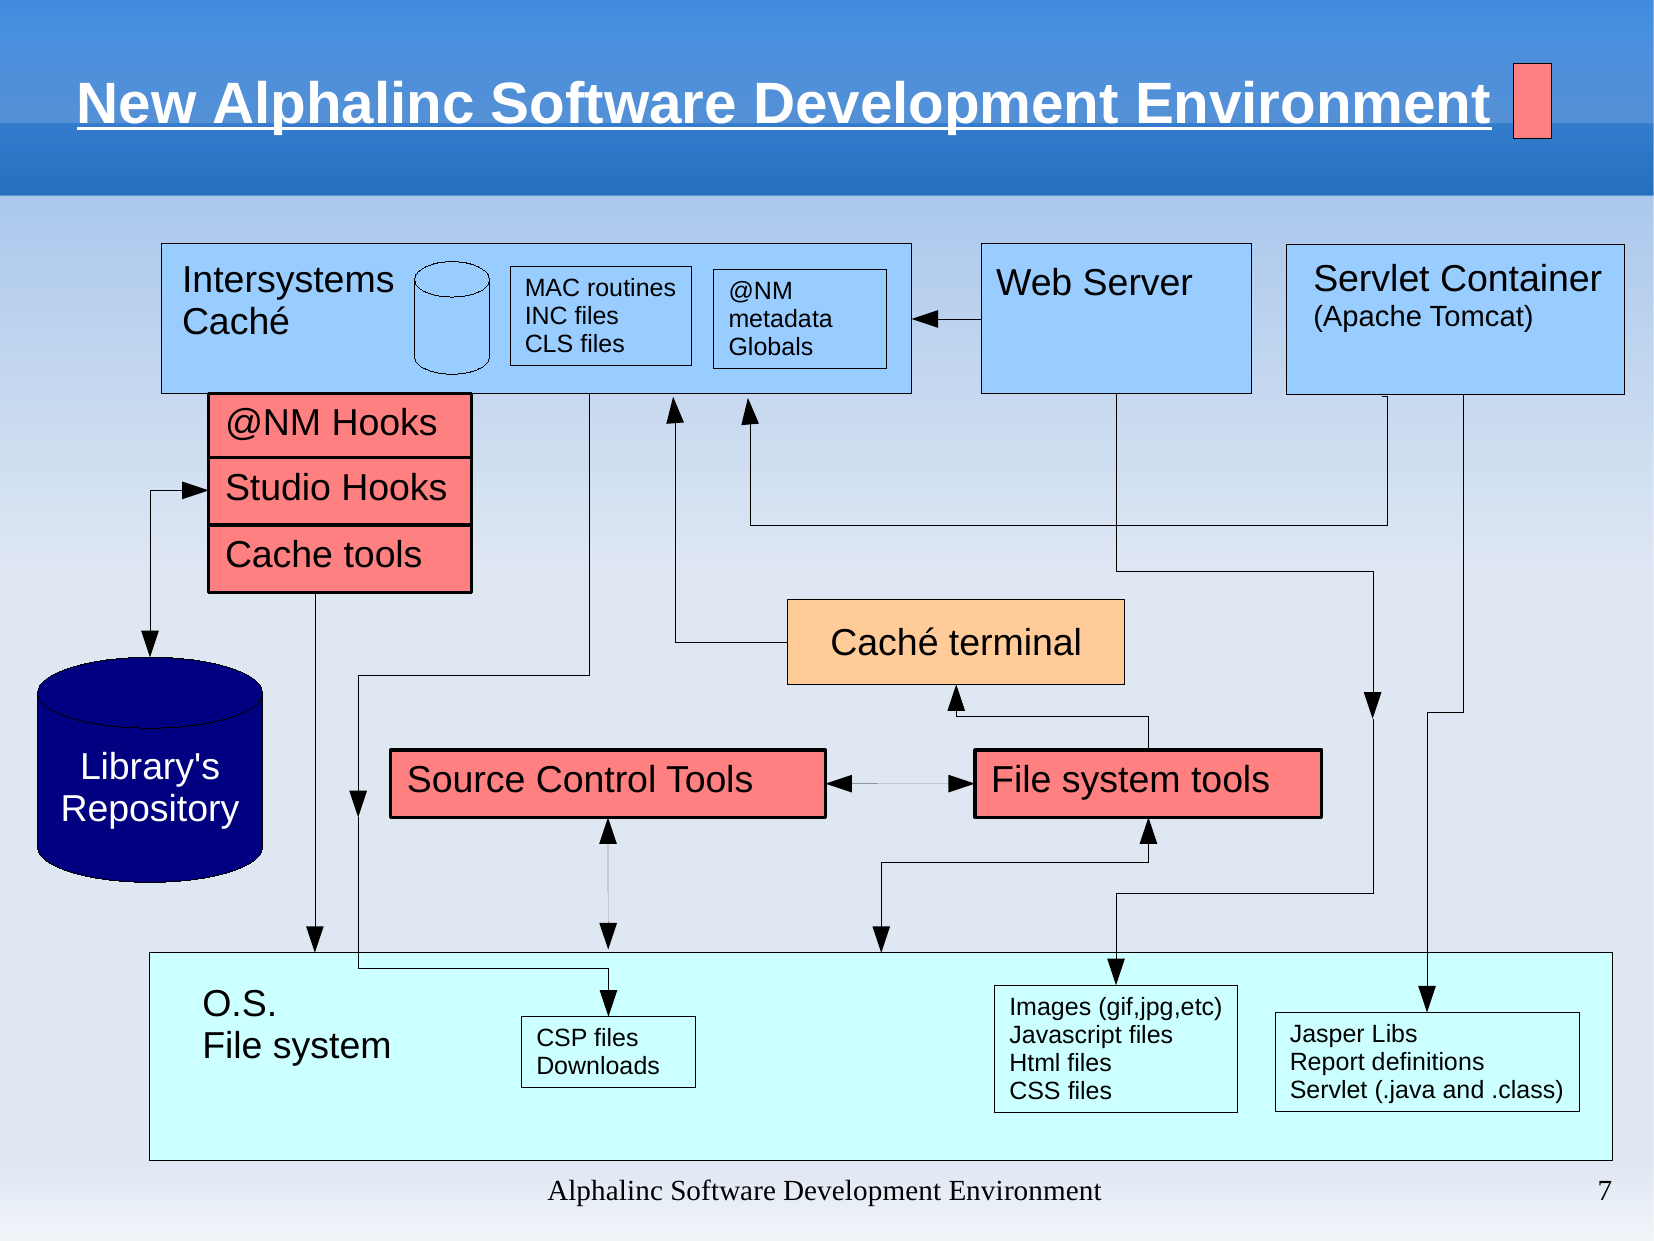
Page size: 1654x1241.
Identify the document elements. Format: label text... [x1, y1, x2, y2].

text_box [161, 243, 912, 394]
text_box [1513, 63, 1552, 139]
text_box Images (gif,jpg,etc) Javascript files Html files CSS files [994, 985, 1238, 1113]
text_box Servlet Container (Apache Tomcat) [1298, 250, 1640, 341]
text_box [981, 243, 1252, 394]
text_box [1286, 244, 1625, 395]
text_box O.S. File system [187, 975, 563, 1074]
title New Alphalinc Software Development Environment [76, 7, 1565, 200]
text_box Web Server [981, 253, 1222, 311]
text_box MAC routines INC files CLS files [510, 266, 692, 366]
text_box @NM Hooks [208, 393, 472, 456]
text_box File system tools [975, 750, 1322, 818]
text_box Cache tools [208, 525, 472, 593]
text_box Intersystems Caché [167, 251, 543, 351]
text_box Studio Hooks [208, 457, 472, 523]
text_box Caché terminal [787, 599, 1125, 685]
text_box @NM metadata Globals [713, 269, 887, 369]
text_box Jasper Libs Report definitions Servlet (.java and .class) [1275, 1012, 1579, 1112]
text_box Source Control Tools [390, 750, 826, 818]
text_box [149, 952, 1613, 1161]
text_box CSP files Downloads [521, 1016, 696, 1088]
picture [0, 0, 1654, 1241]
text_box Library's Repository [37, 657, 263, 883]
